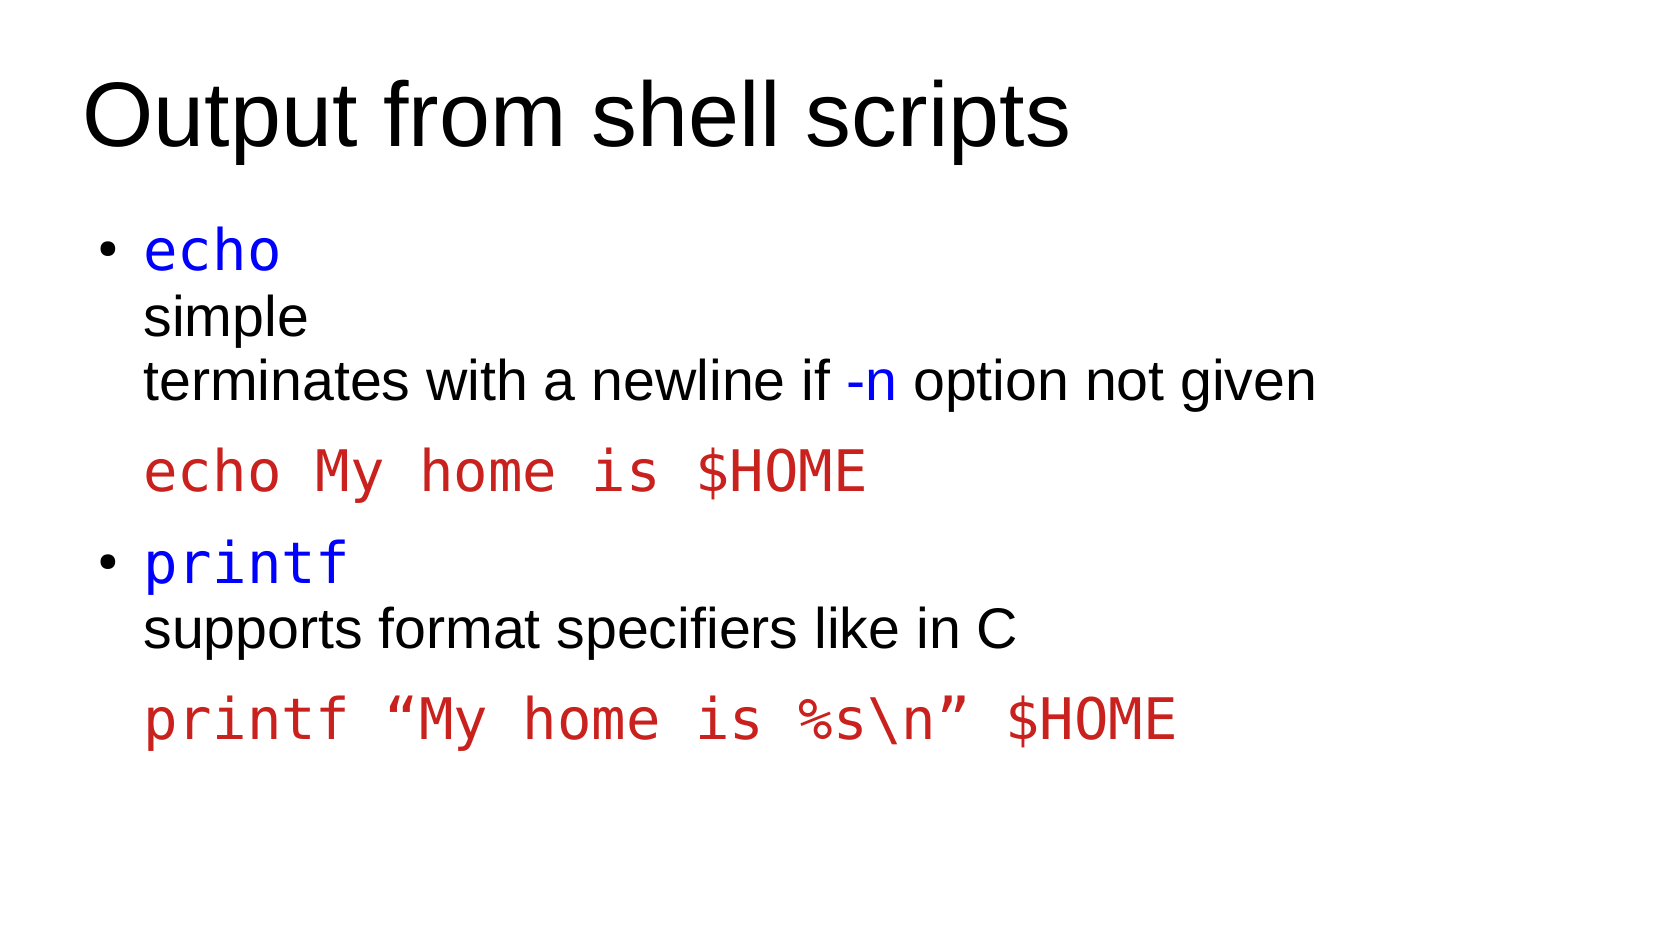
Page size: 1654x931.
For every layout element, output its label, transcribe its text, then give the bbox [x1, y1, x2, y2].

title Output from shell scripts [82, 37, 1571, 193]
list echo simple terminates with a newline if -n option not given echo My home is $HOME printf supports format specifiers like in C printf “My home is %s\n” $HOME [82, 217, 1571, 758]
